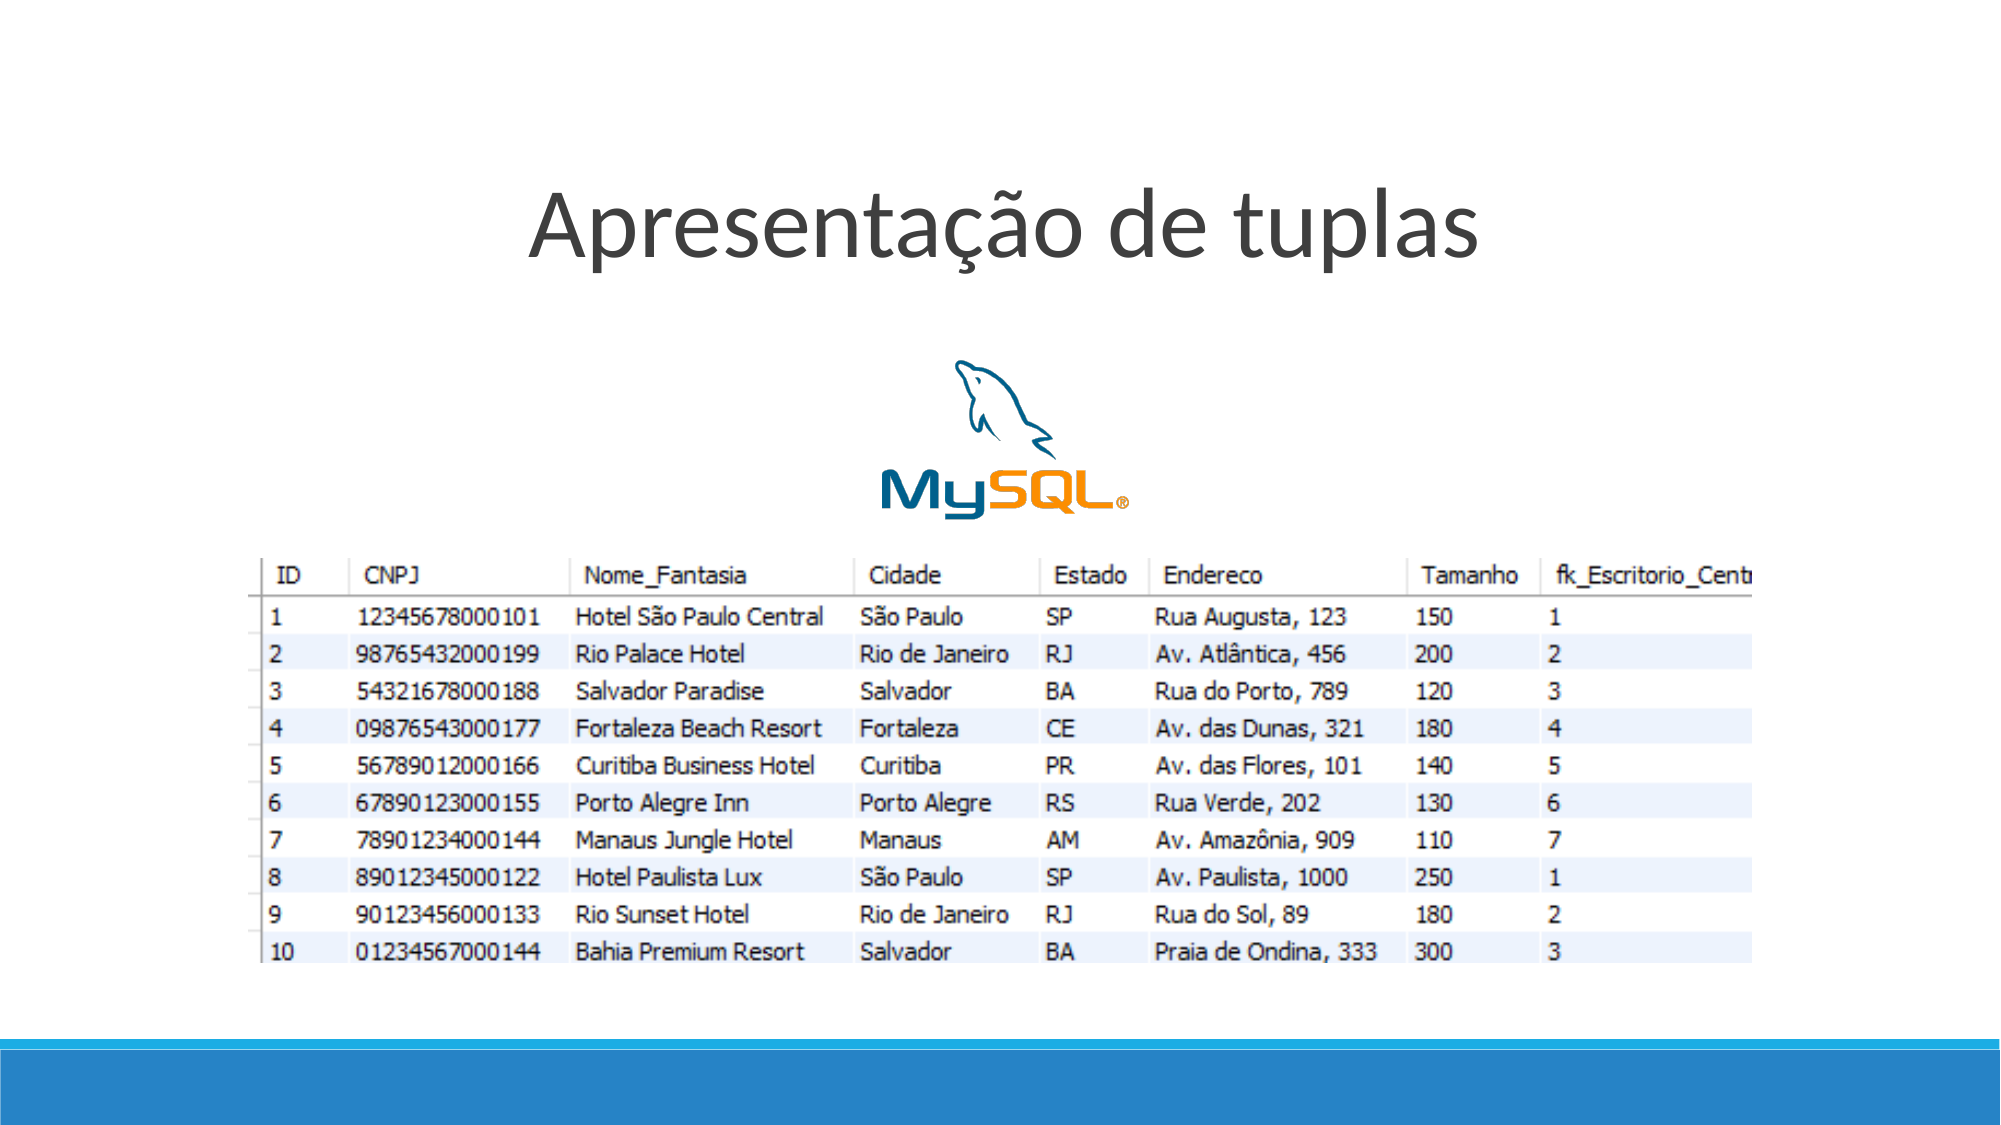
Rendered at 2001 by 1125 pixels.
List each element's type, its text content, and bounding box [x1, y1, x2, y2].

text_box Apresentação de tuplas [180, 47, 1830, 285]
picture [248, 320, 1752, 963]
